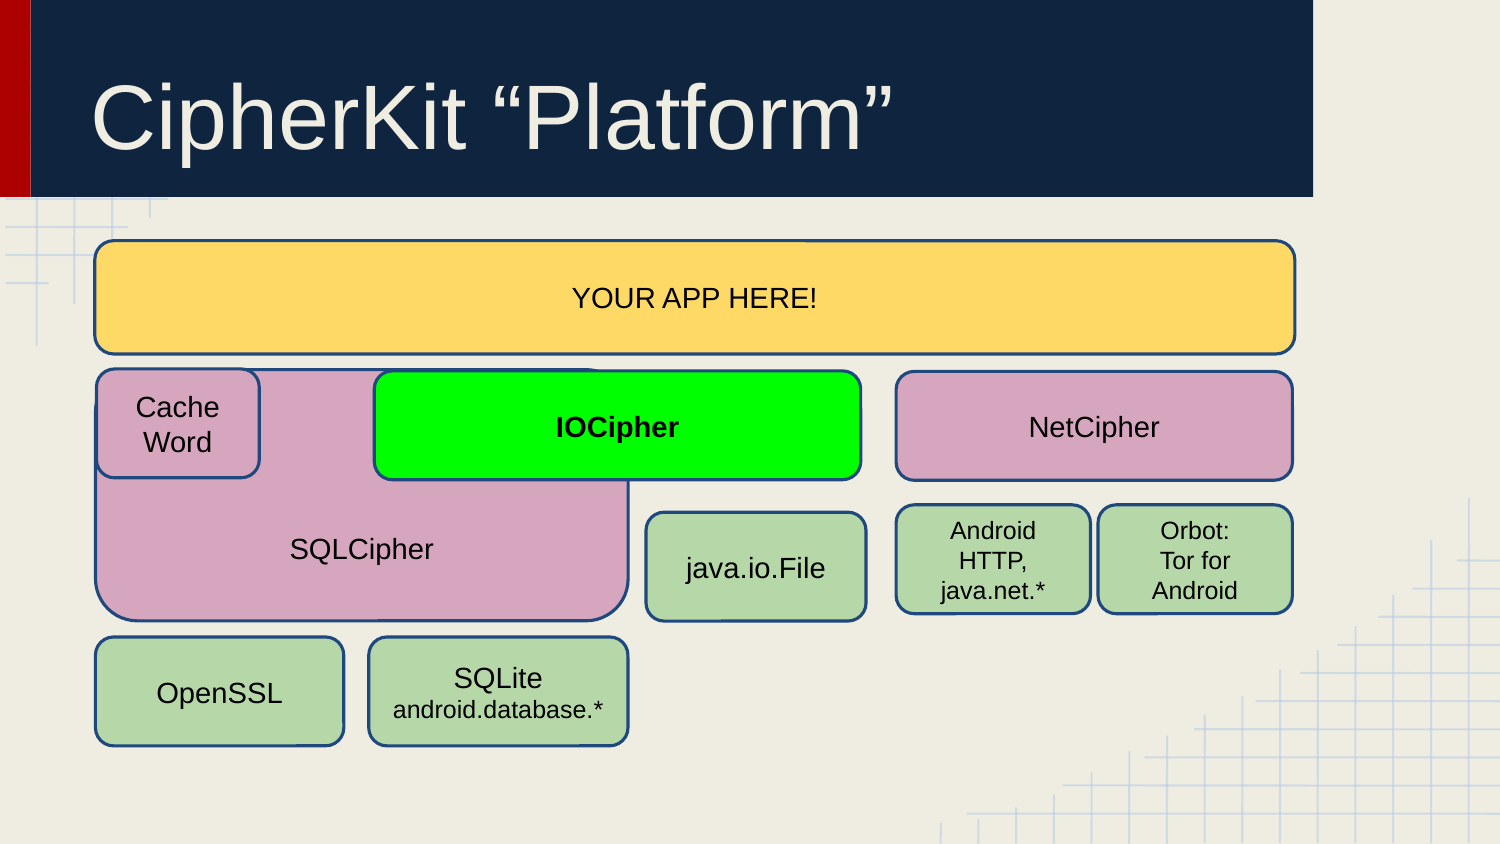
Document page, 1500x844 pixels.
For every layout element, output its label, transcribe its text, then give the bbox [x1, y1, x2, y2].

text_box SQLCipher [95, 369, 629, 621]
text_box Android HTTP, java.net.* [896, 504, 1091, 614]
text_box YOUR APP HERE! [94, 240, 1295, 354]
text_box Orbot: Tor for Android [1098, 504, 1293, 614]
text_box Cache Word [96, 368, 260, 478]
text_box IOCipher [374, 370, 861, 480]
title CipherKit “Platform” [75, 16, 1276, 183]
text_box OpenSSL [95, 636, 344, 746]
text_box NetCipher [896, 371, 1293, 481]
text_box java.io.File [646, 512, 867, 622]
text_box SQLite android.database.* [368, 636, 628, 746]
